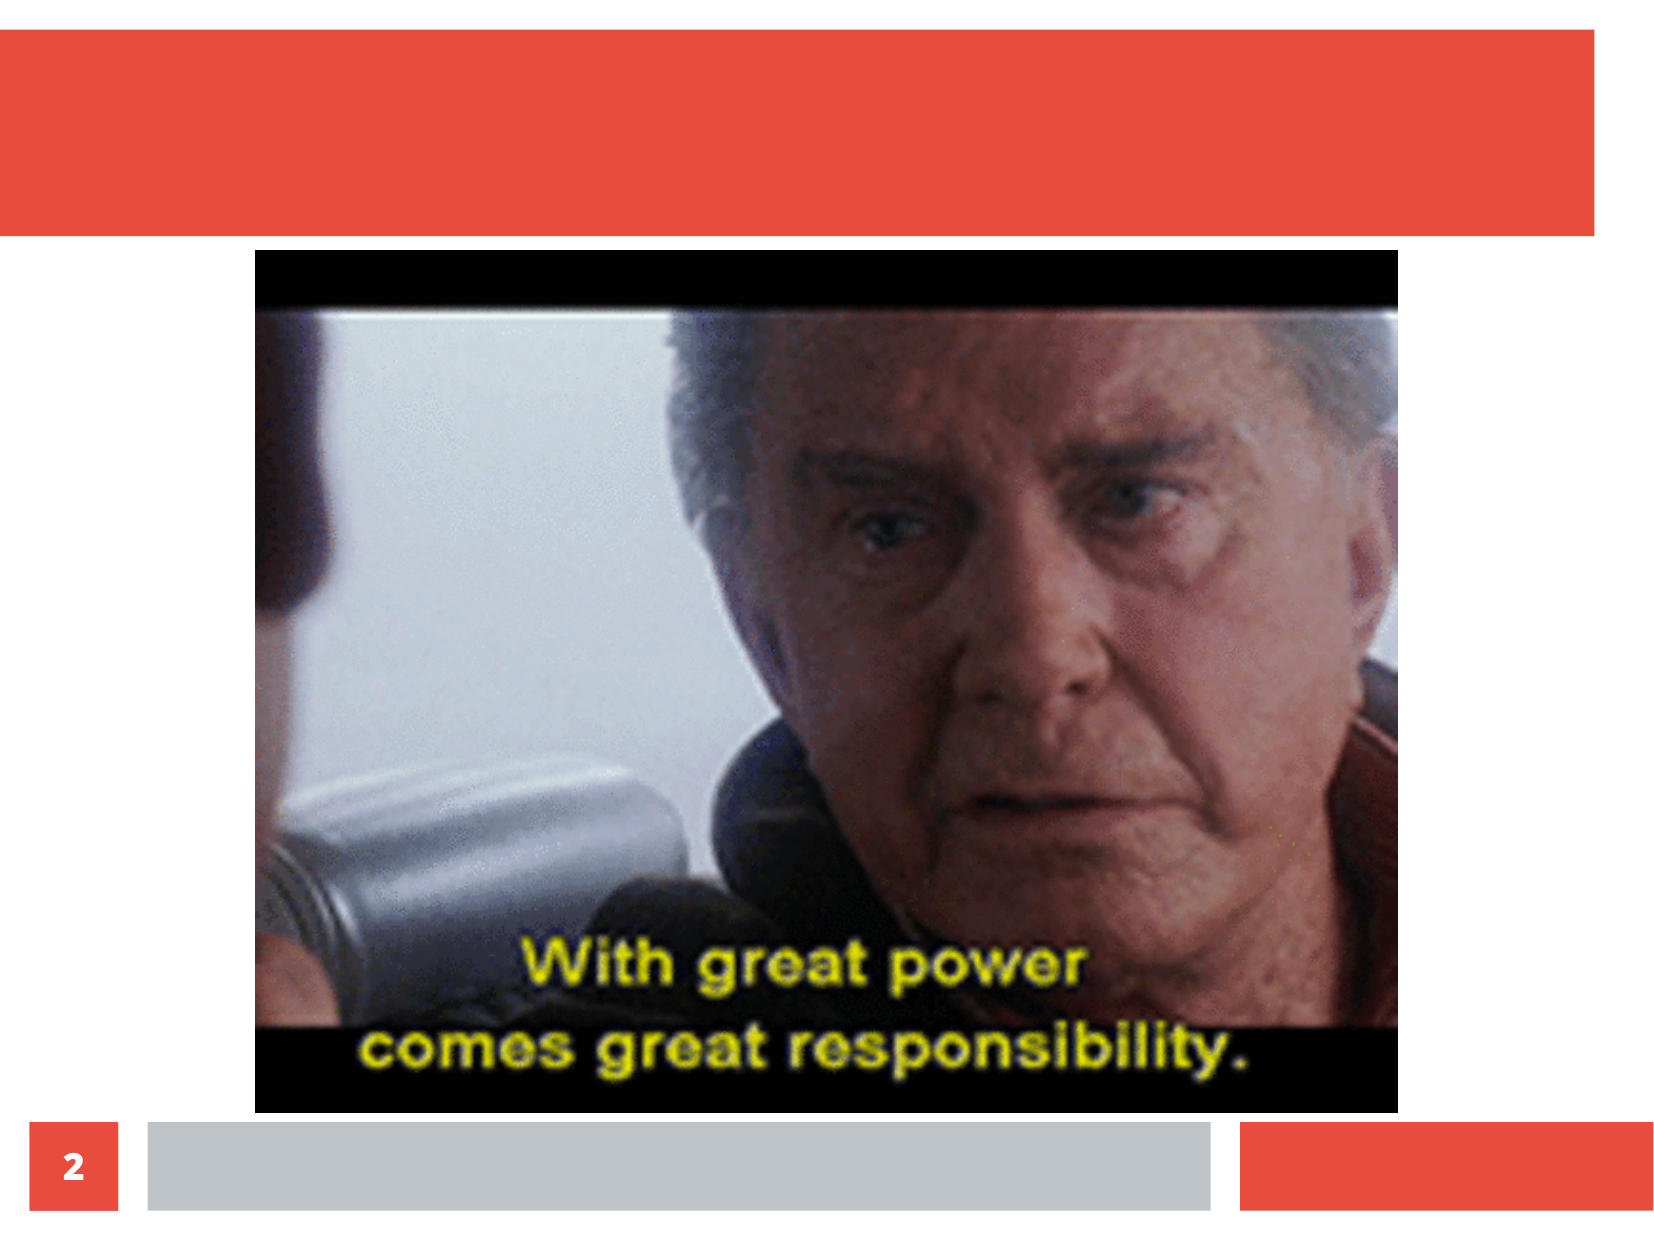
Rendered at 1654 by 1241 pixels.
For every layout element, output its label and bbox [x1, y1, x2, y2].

picture [255, 250, 1398, 1113]
